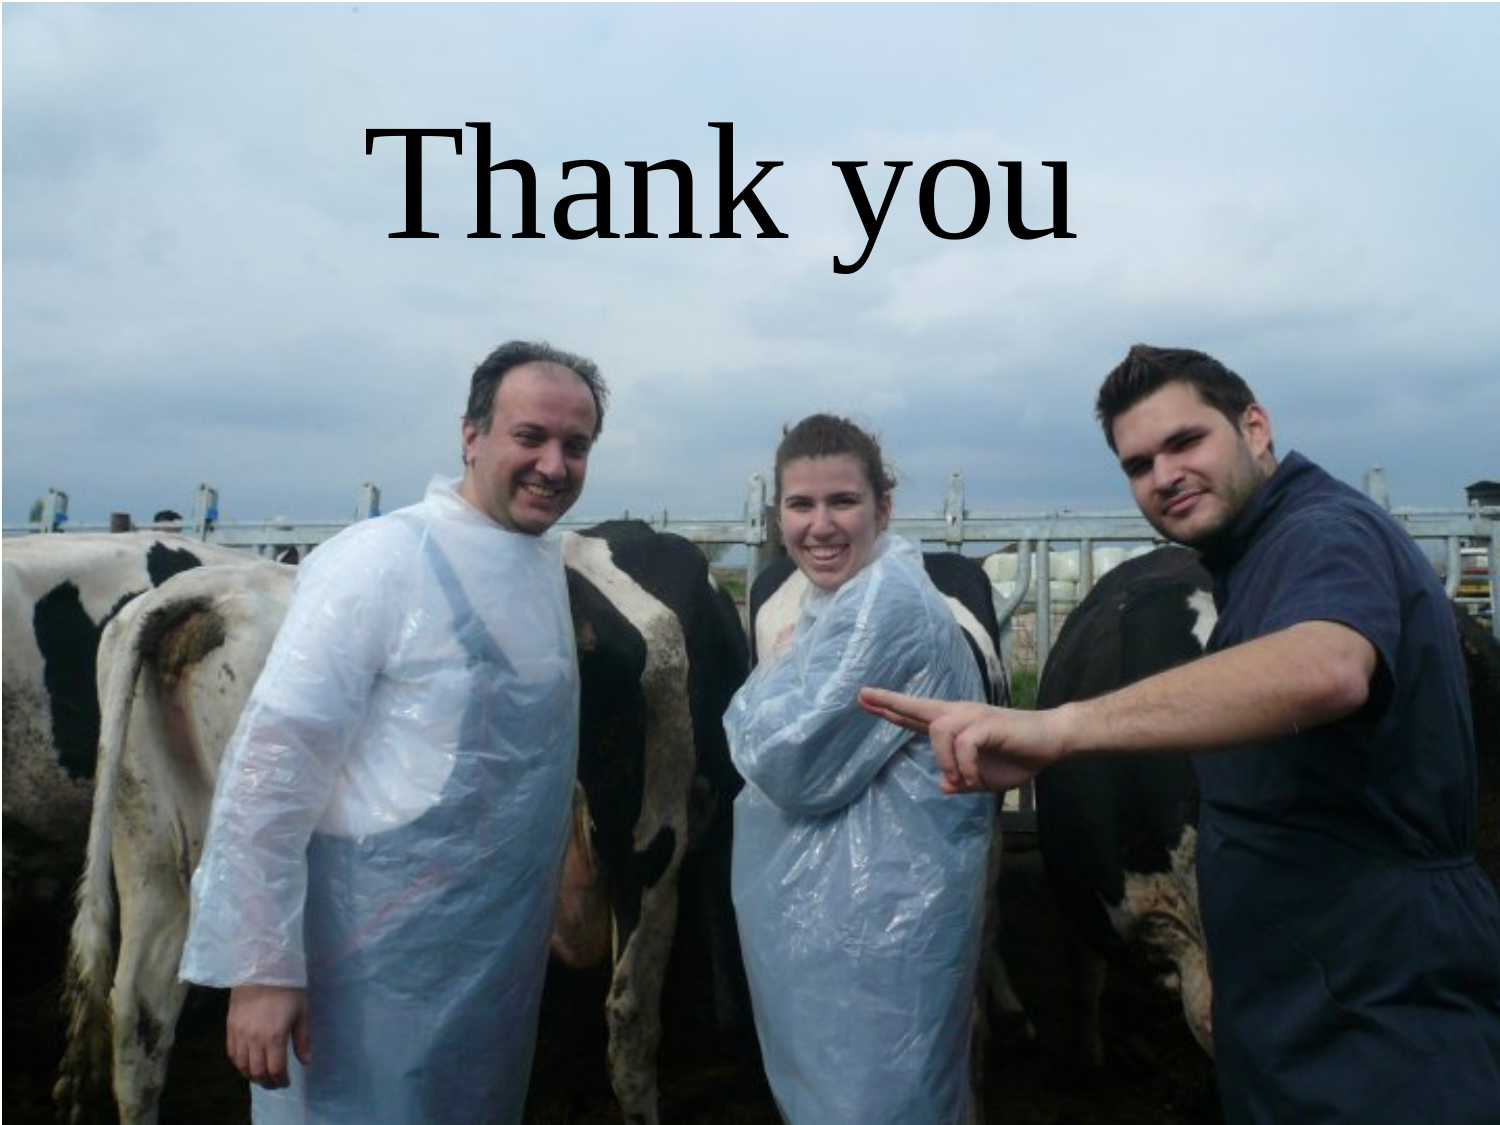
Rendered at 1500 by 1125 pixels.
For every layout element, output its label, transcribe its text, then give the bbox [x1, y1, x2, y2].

text_box Thank you [348, 64, 1097, 280]
picture [2, 2, 1500, 1125]
